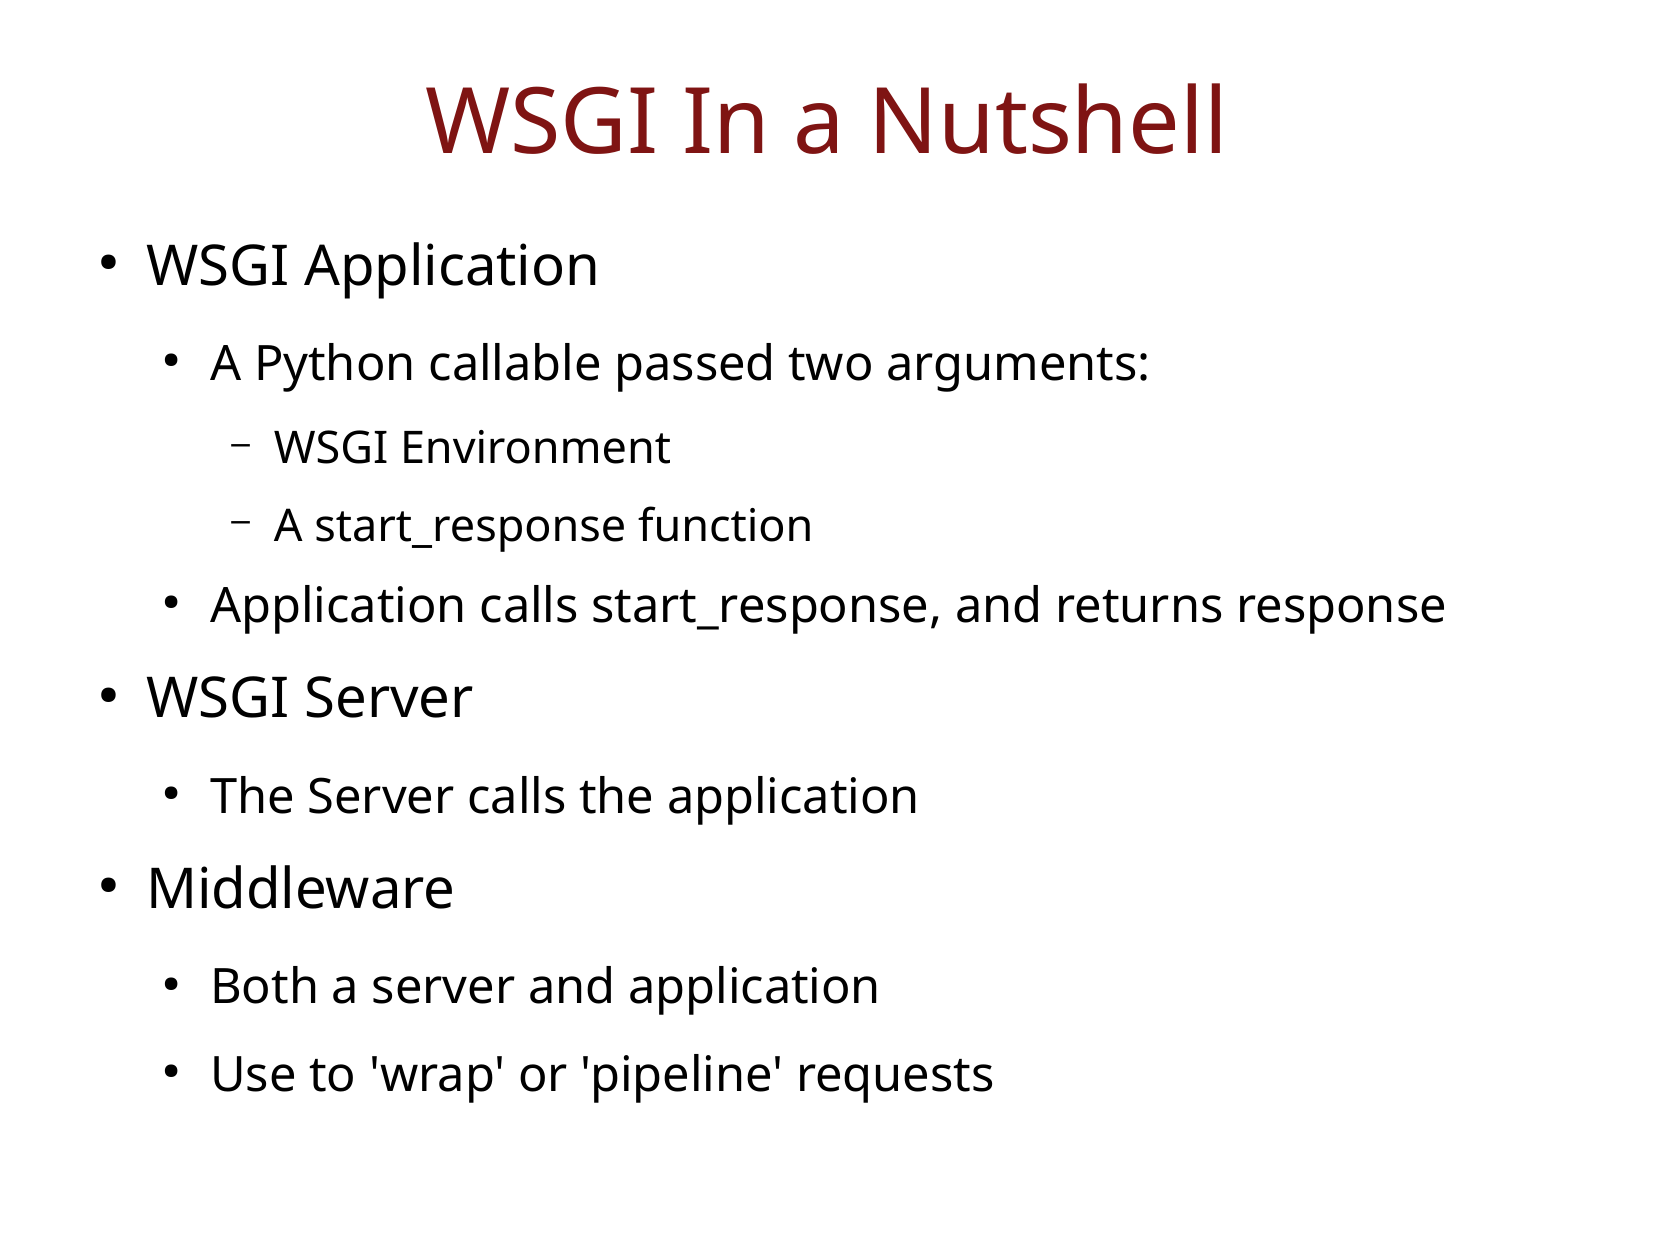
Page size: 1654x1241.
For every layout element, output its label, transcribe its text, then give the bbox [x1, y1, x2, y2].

list WSGI Application A Python callable passed two arguments: WSGI Environment A start_response function Application calls start_response, and returns response WSGI Server The Server calls the application Middleware Both a server and application Use to 'wrap' or 'pipeline' requests [82, 225, 1571, 1109]
title WSGI In a Nutshell [82, 56, 1571, 181]
